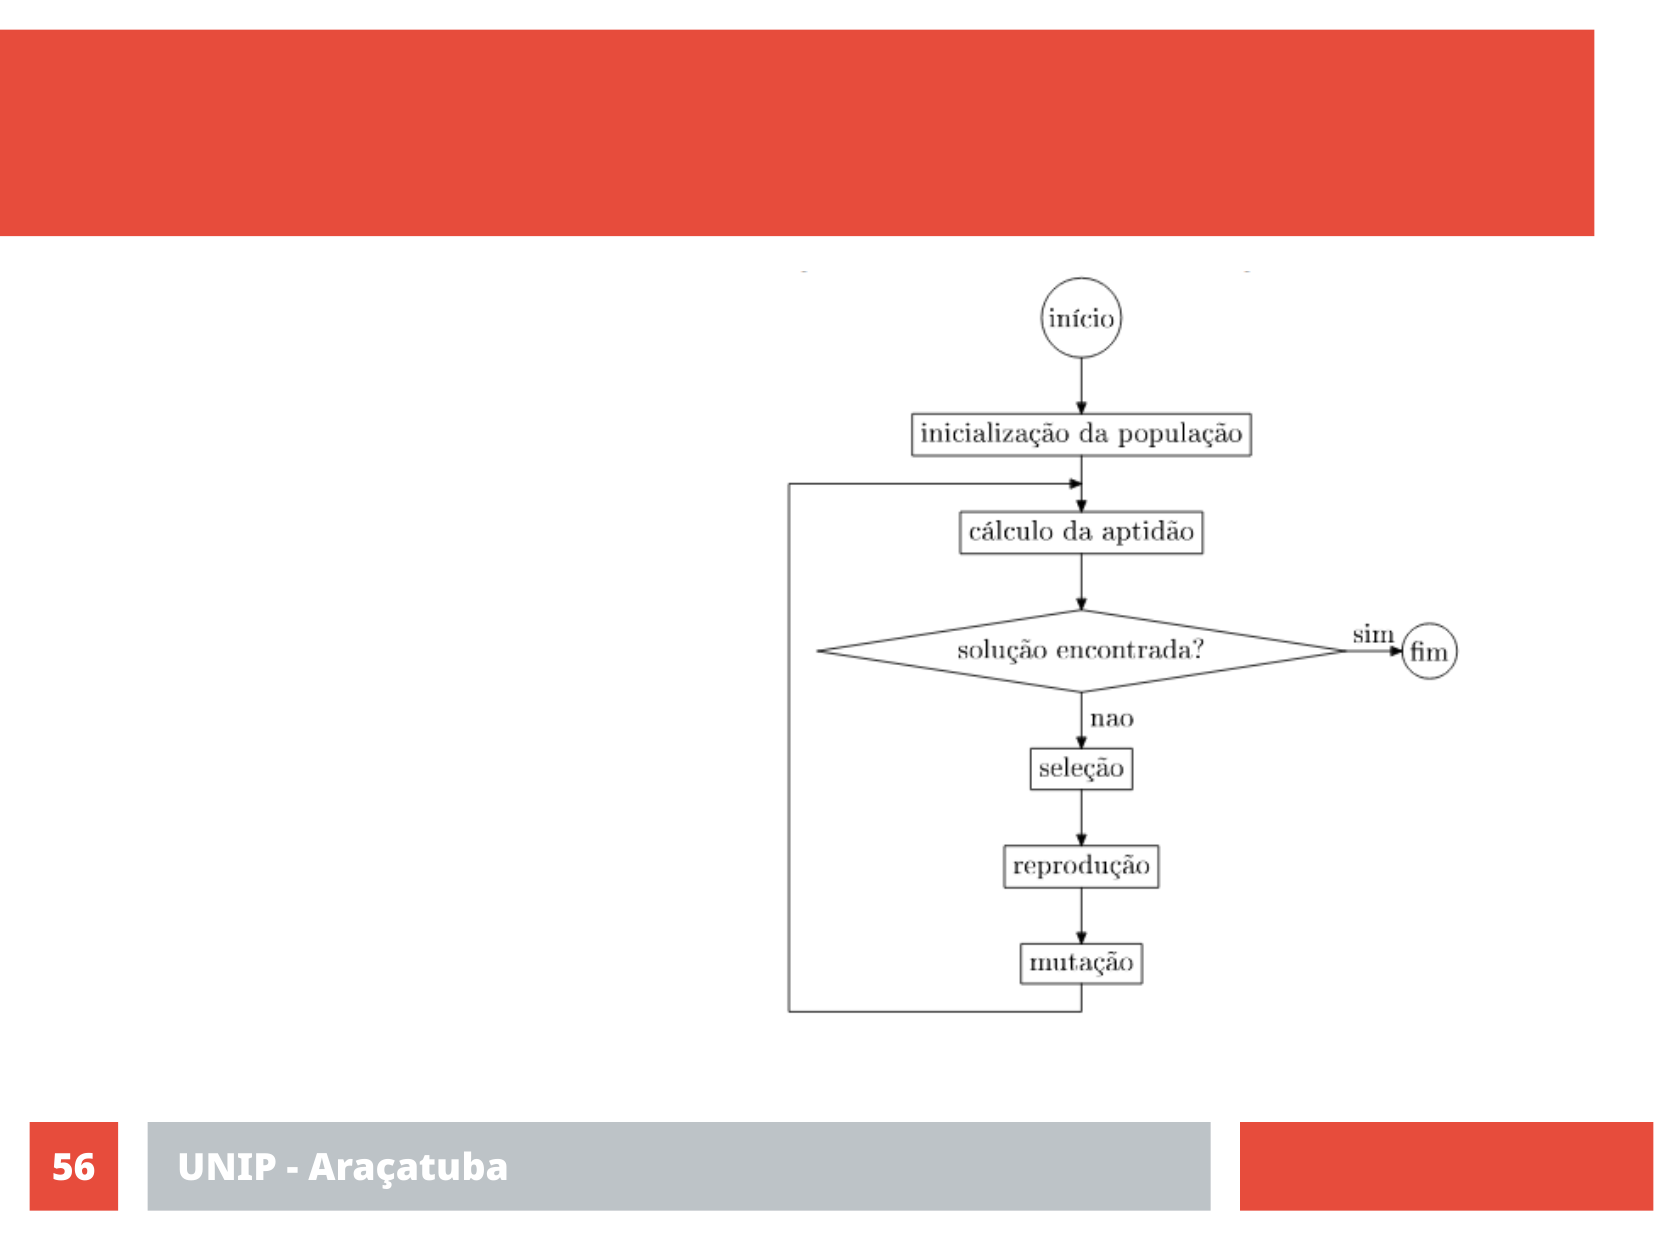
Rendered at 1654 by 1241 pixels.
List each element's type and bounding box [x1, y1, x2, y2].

picture [718, 271, 1497, 1081]
